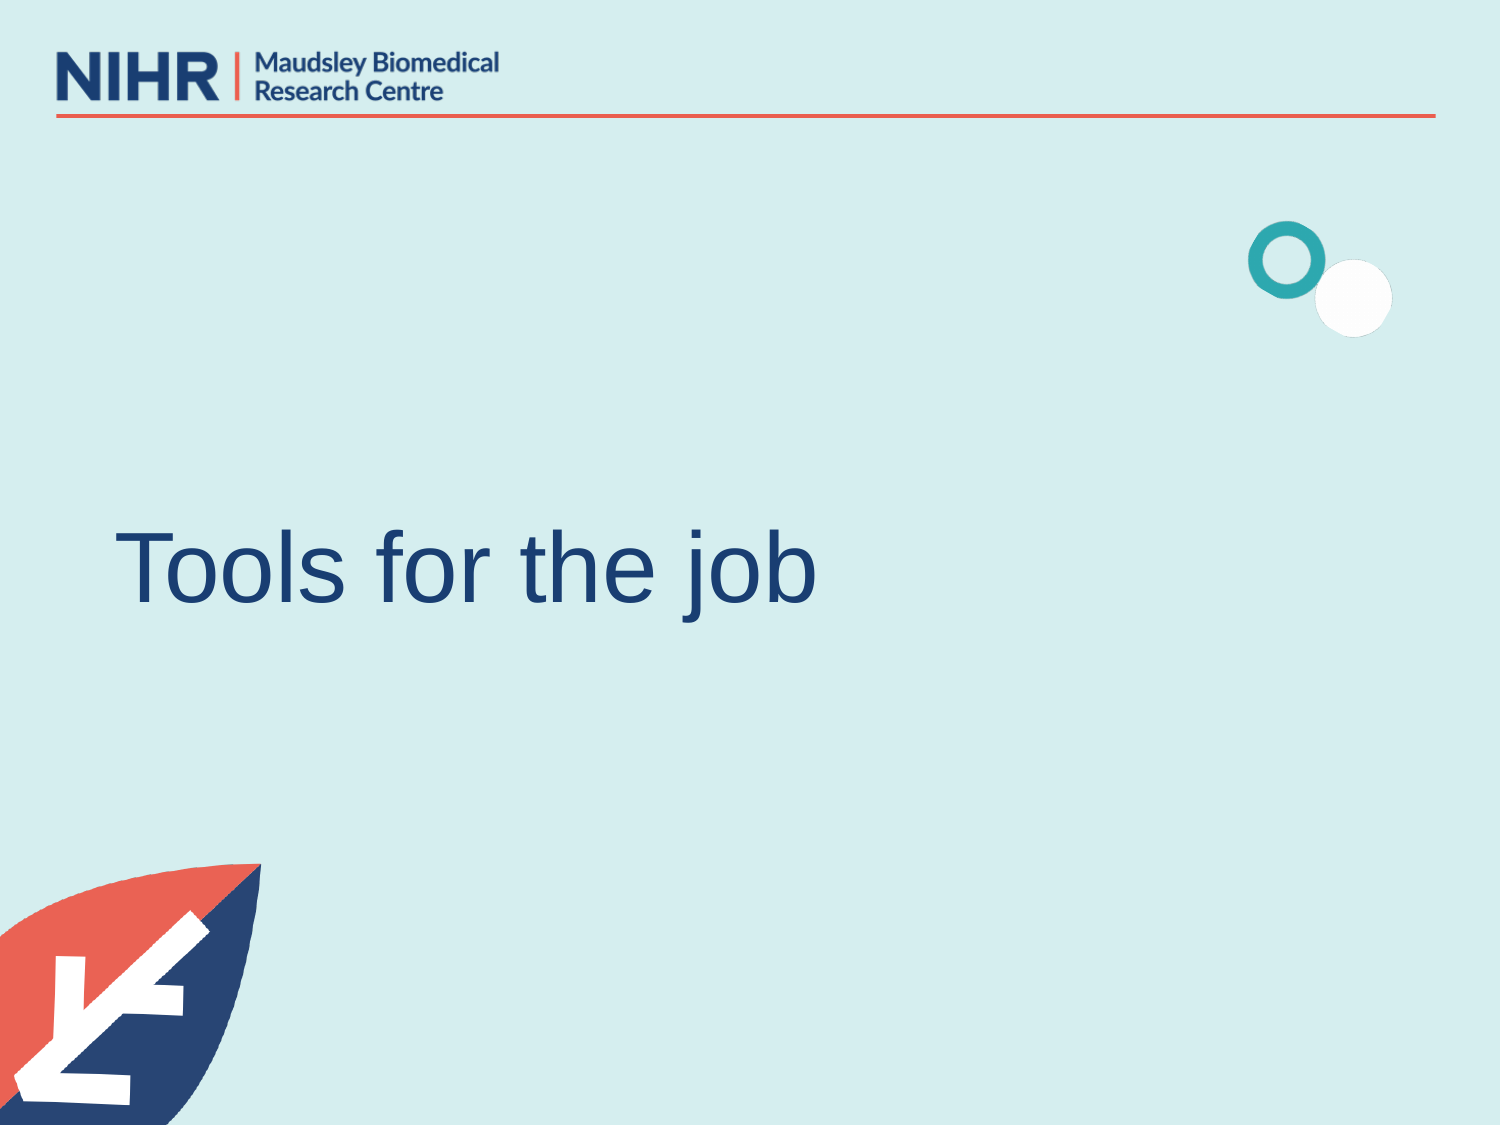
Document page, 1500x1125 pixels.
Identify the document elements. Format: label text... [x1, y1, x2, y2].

picture [27, 17, 528, 136]
title Tools for the job [99, 453, 1393, 672]
picture [0, 770, 347, 1125]
